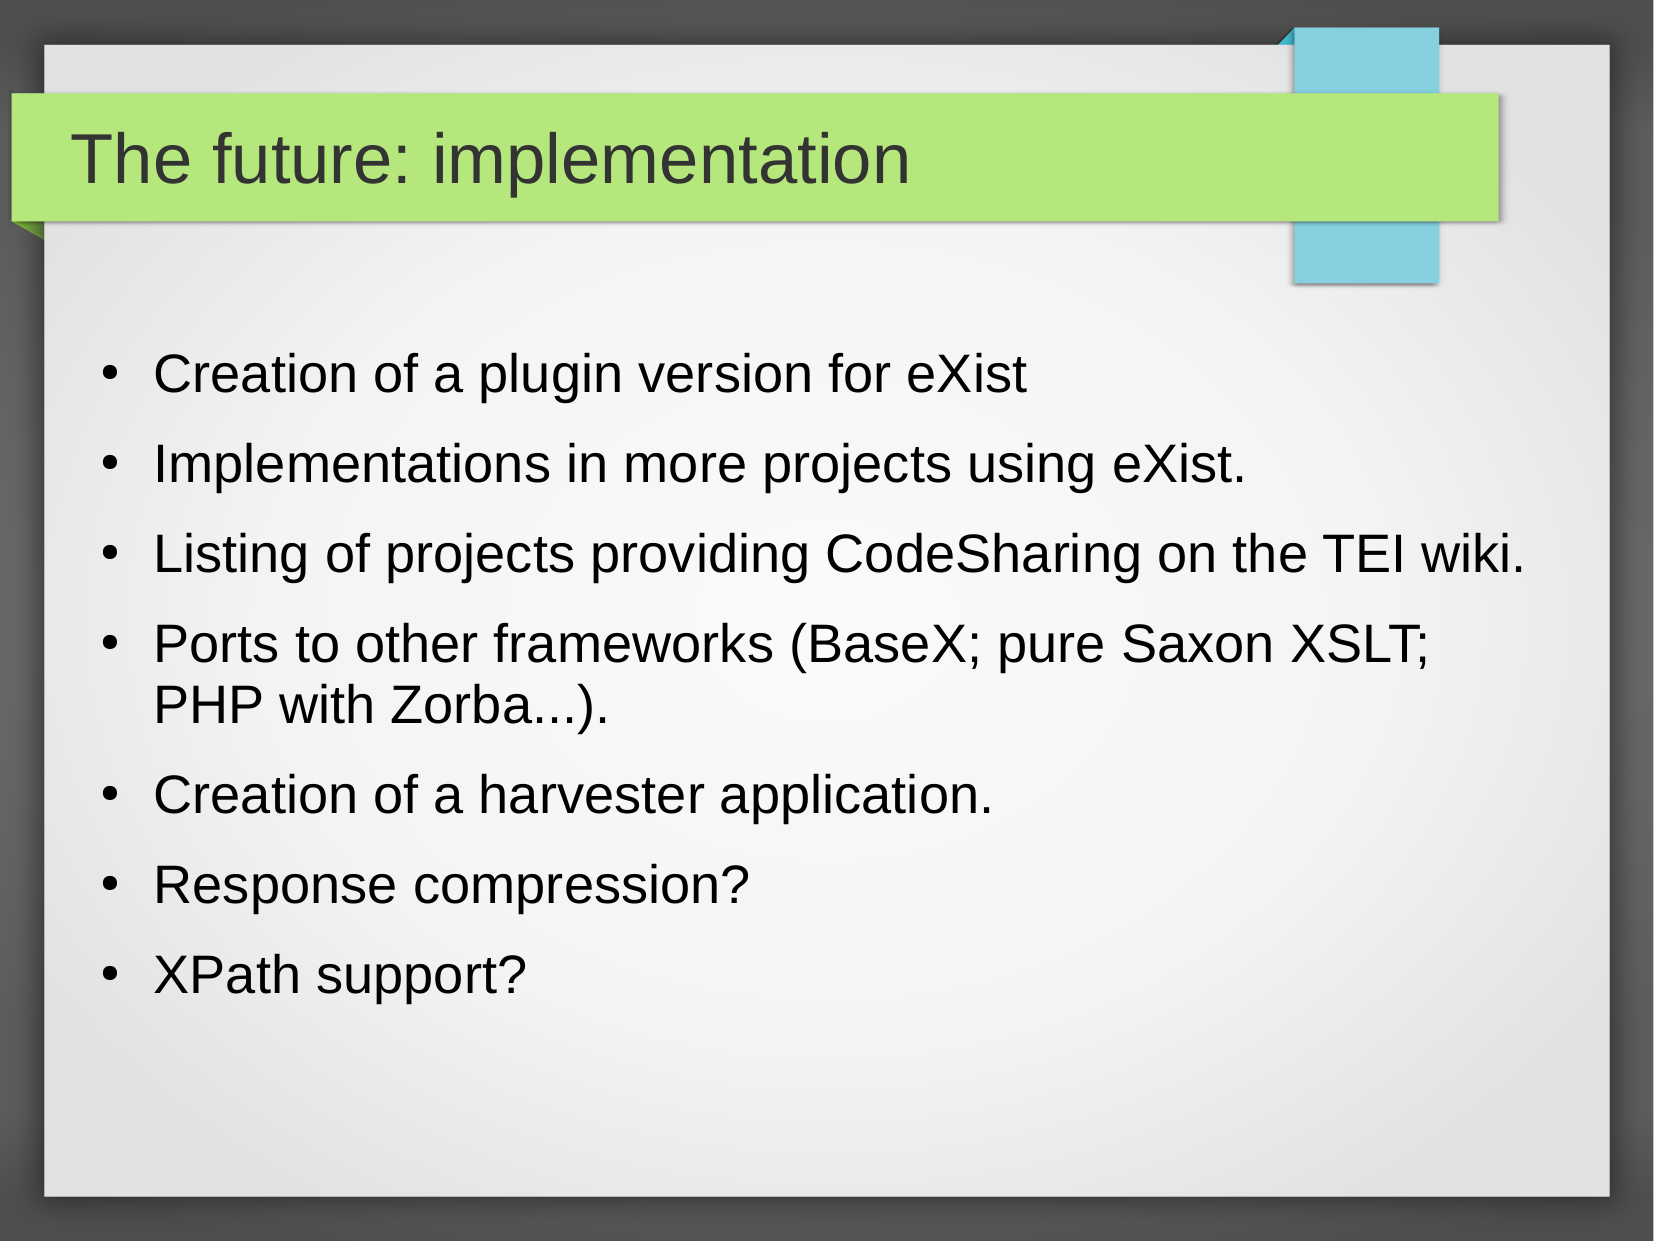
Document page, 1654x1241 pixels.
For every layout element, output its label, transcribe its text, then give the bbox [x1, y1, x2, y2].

list Creation of a plugin version for eXist Implementations in more projects using eXist. Listing of projects providing CodeSharing on the TEI wiki. Ports to other frameworks (BaseX; pure Saxon XSLT; PHP with Zorba...). Creation of a harvester application. Response compression? XPath support? [82, 343, 1538, 1063]
title The future: implementation [70, 106, 1229, 213]
picture [0, 0, 1654, 1241]
